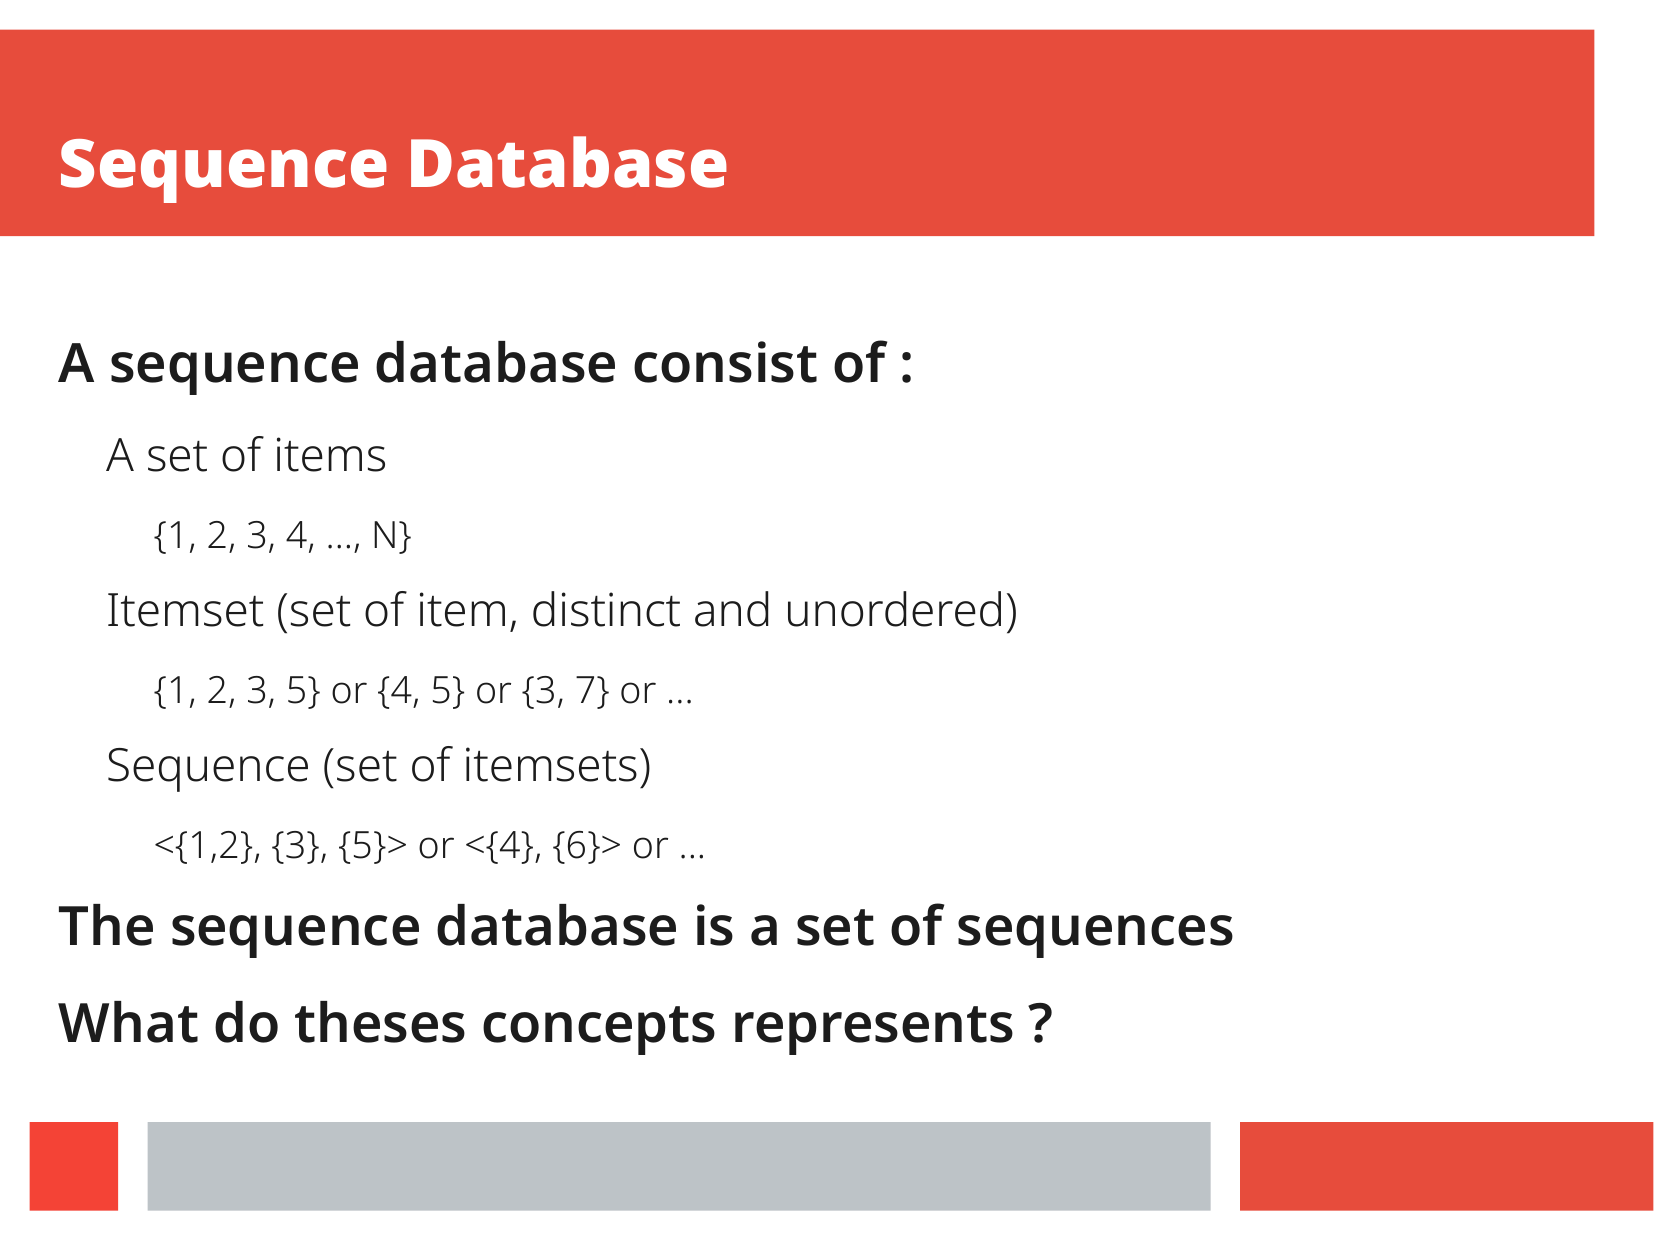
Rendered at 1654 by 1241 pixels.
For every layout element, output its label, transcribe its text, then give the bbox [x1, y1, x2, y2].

list A sequence database consist of : A set of items {1, 2, 3, 4, …, N} Itemset (set of item, distinct and unordered) {1, 2, 3, 5} or {4, 5} or {3, 7} or ... Sequence (set of itemsets) <{1,2}, {3}, {5}> or <{4}, {6}> or ... The sequence database is a set of sequences What do theses concepts represents ? [59, 324, 1565, 1093]
title Sequence Database [59, 59, 1595, 207]
